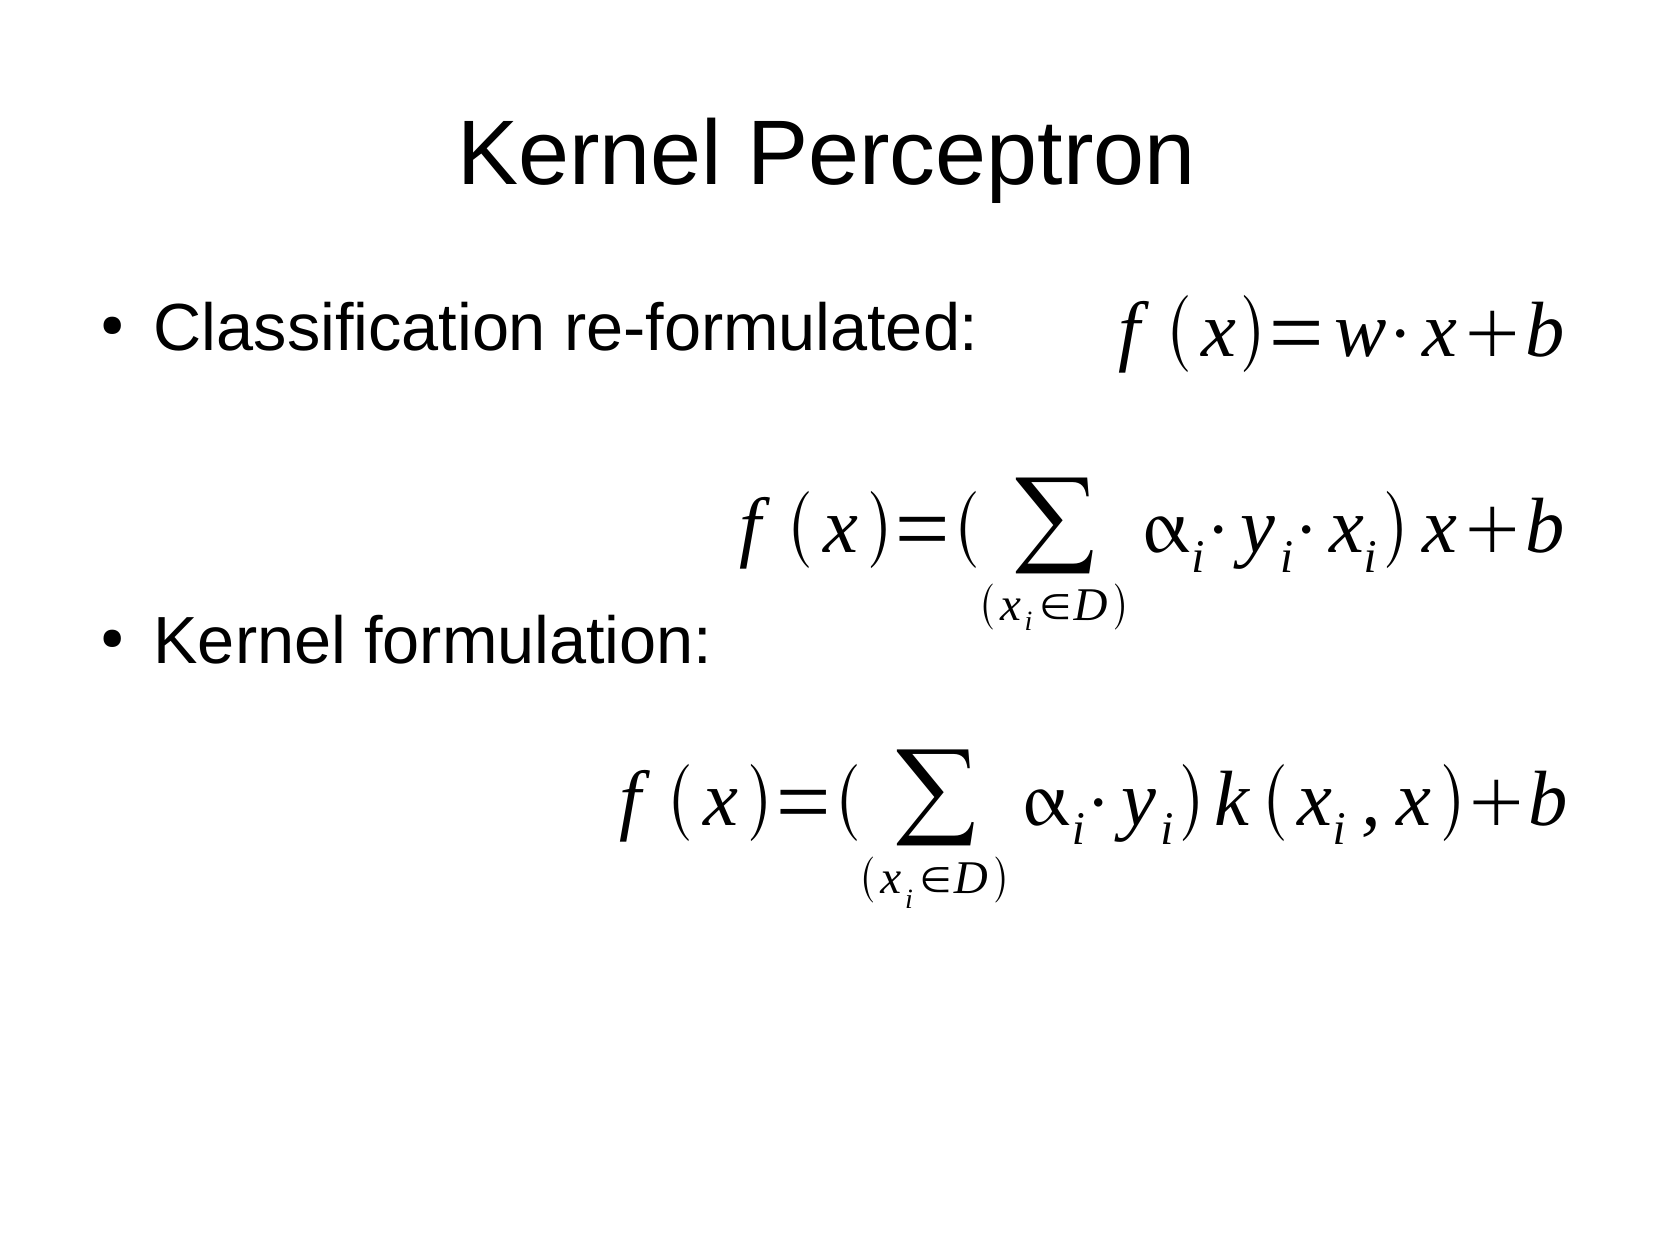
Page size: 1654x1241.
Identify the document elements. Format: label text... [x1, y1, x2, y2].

list Classification re-formulated: Kernel formulation: [82, 290, 1571, 1109]
title Kernel Perceptron [82, 56, 1571, 250]
chart [585, 746, 1586, 913]
chart [705, 287, 1584, 638]
